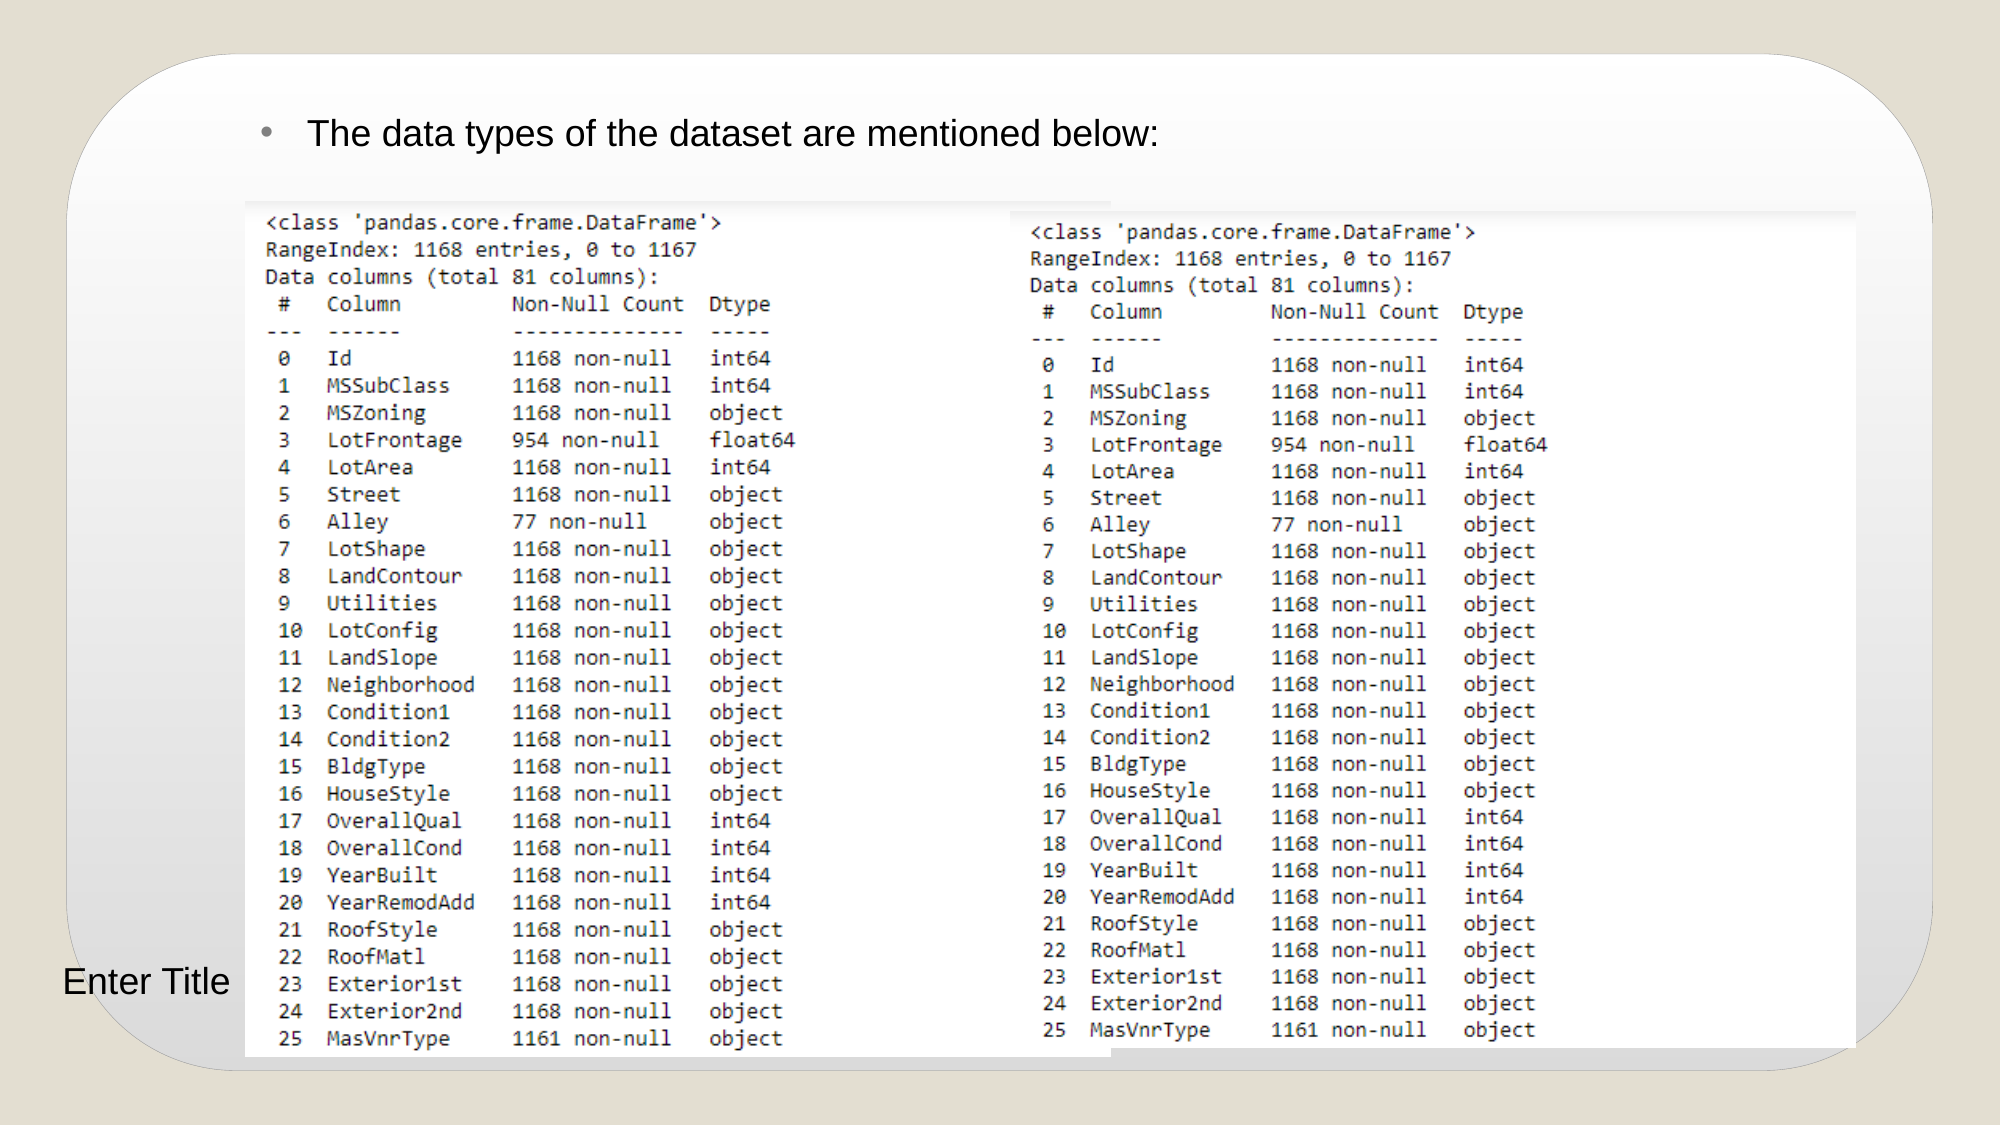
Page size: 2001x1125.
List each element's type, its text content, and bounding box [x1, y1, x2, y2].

picture [245, 201, 1856, 1058]
text_box Enter Title [47, 904, 245, 1010]
text_box The data types of the dataset are mentioned below: [245, 101, 1811, 162]
